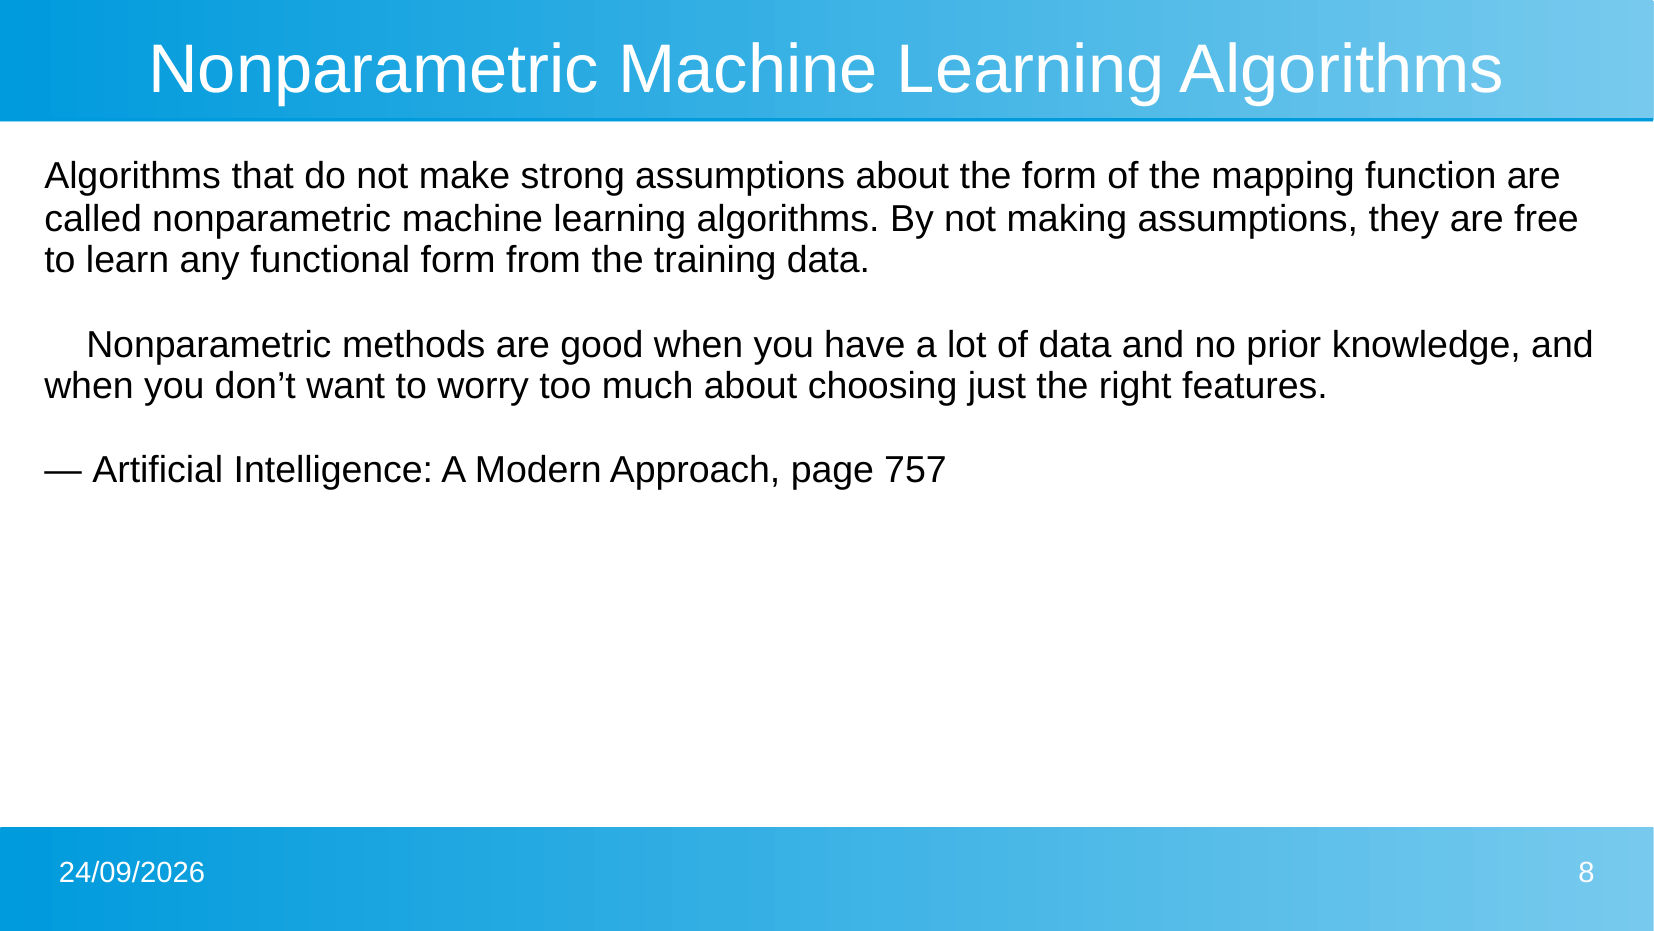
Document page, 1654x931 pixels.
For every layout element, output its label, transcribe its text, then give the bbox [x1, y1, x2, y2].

title Nonparametric Machine Learning Algorithms [59, 29, 1595, 108]
text_box Algorithms that do not make strong assumptions about the form of the mapping function are called nonparametric machine learning algorithms. By not making assumptions, they are free to learn any functional form from the training data. Nonparametric methods are good when you have a lot of data and no prior knowledge, and when you don’t want to worry too much about choosing just the right features. — Artificial Intelligence: A Modern Approach, page 757 [29, 147, 1625, 625]
